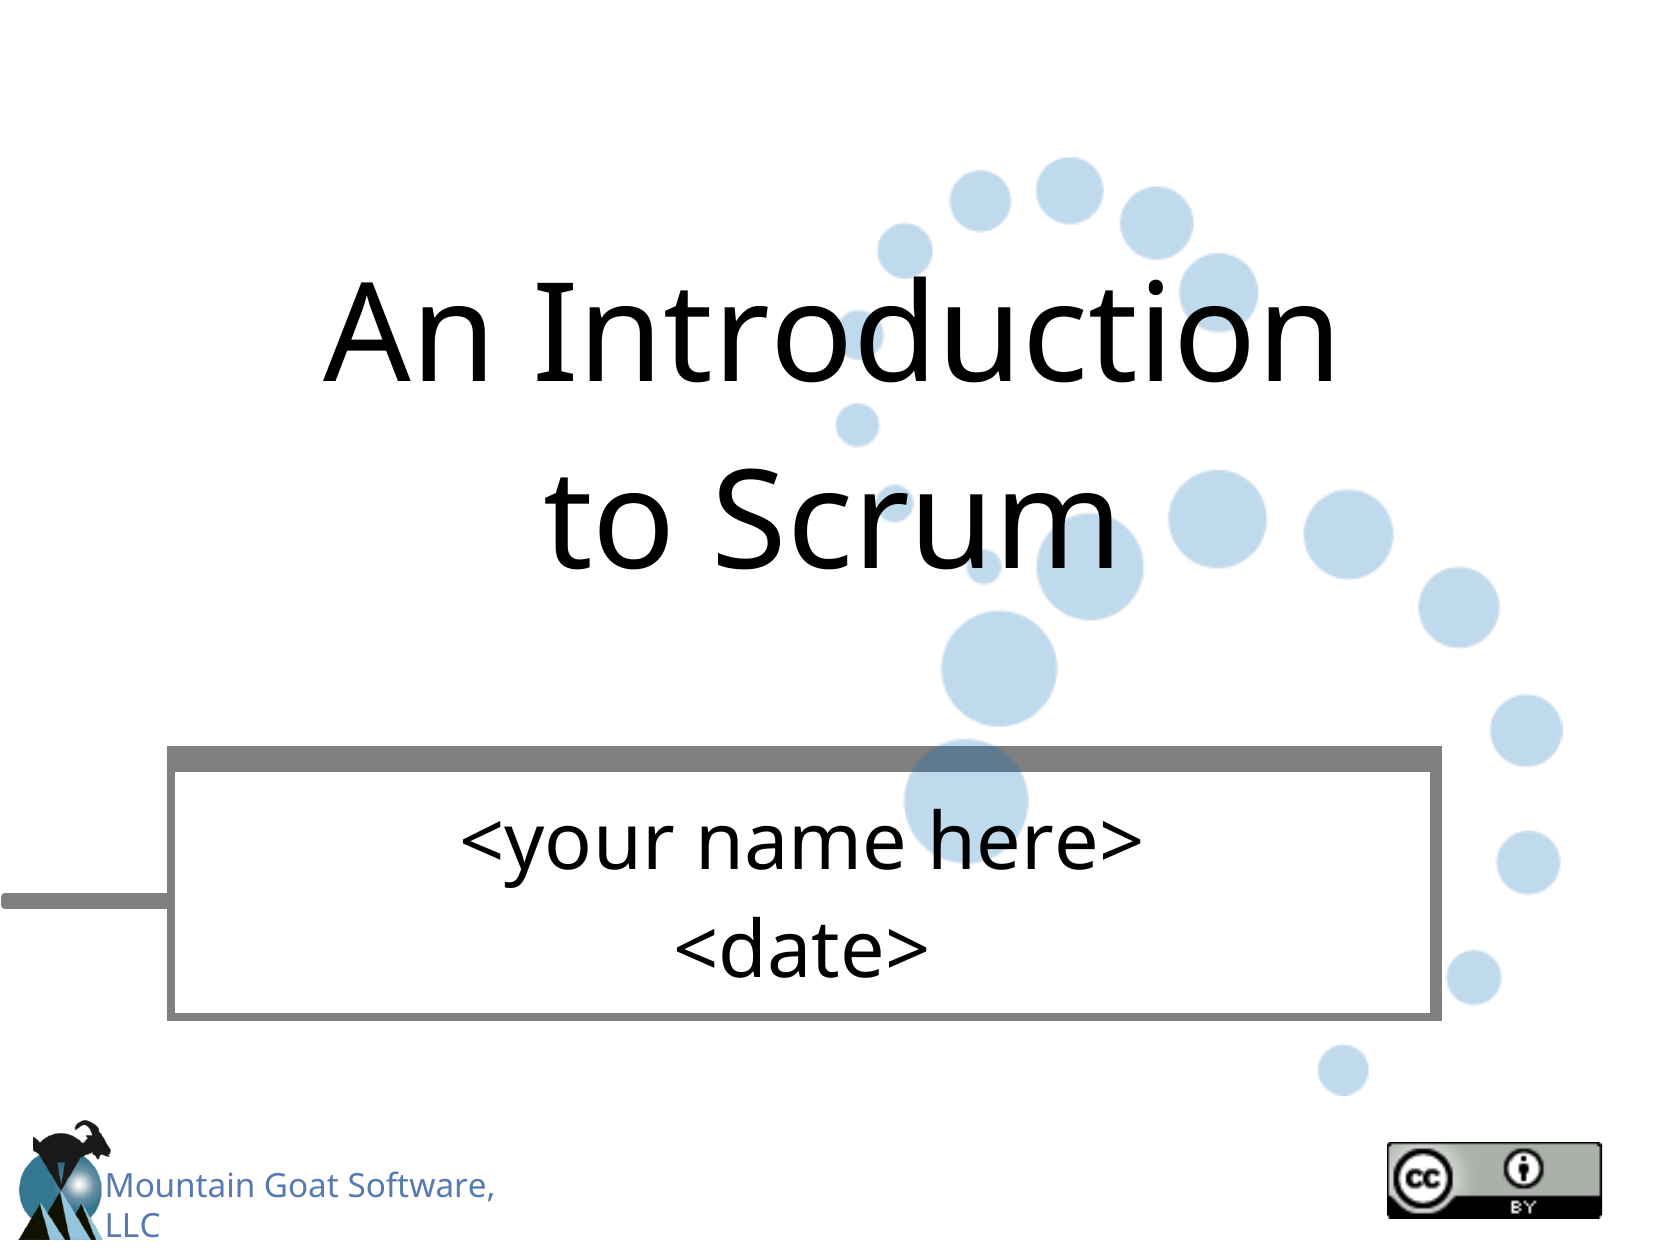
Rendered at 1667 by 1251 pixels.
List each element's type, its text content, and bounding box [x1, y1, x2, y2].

list <your name here> <date> [172, 770, 1432, 1015]
picture [18, 1120, 111, 1240]
picture [1387, 1142, 1603, 1219]
picture [835, 156, 1563, 1096]
title An Introduction to Scrum [162, 210, 1505, 634]
